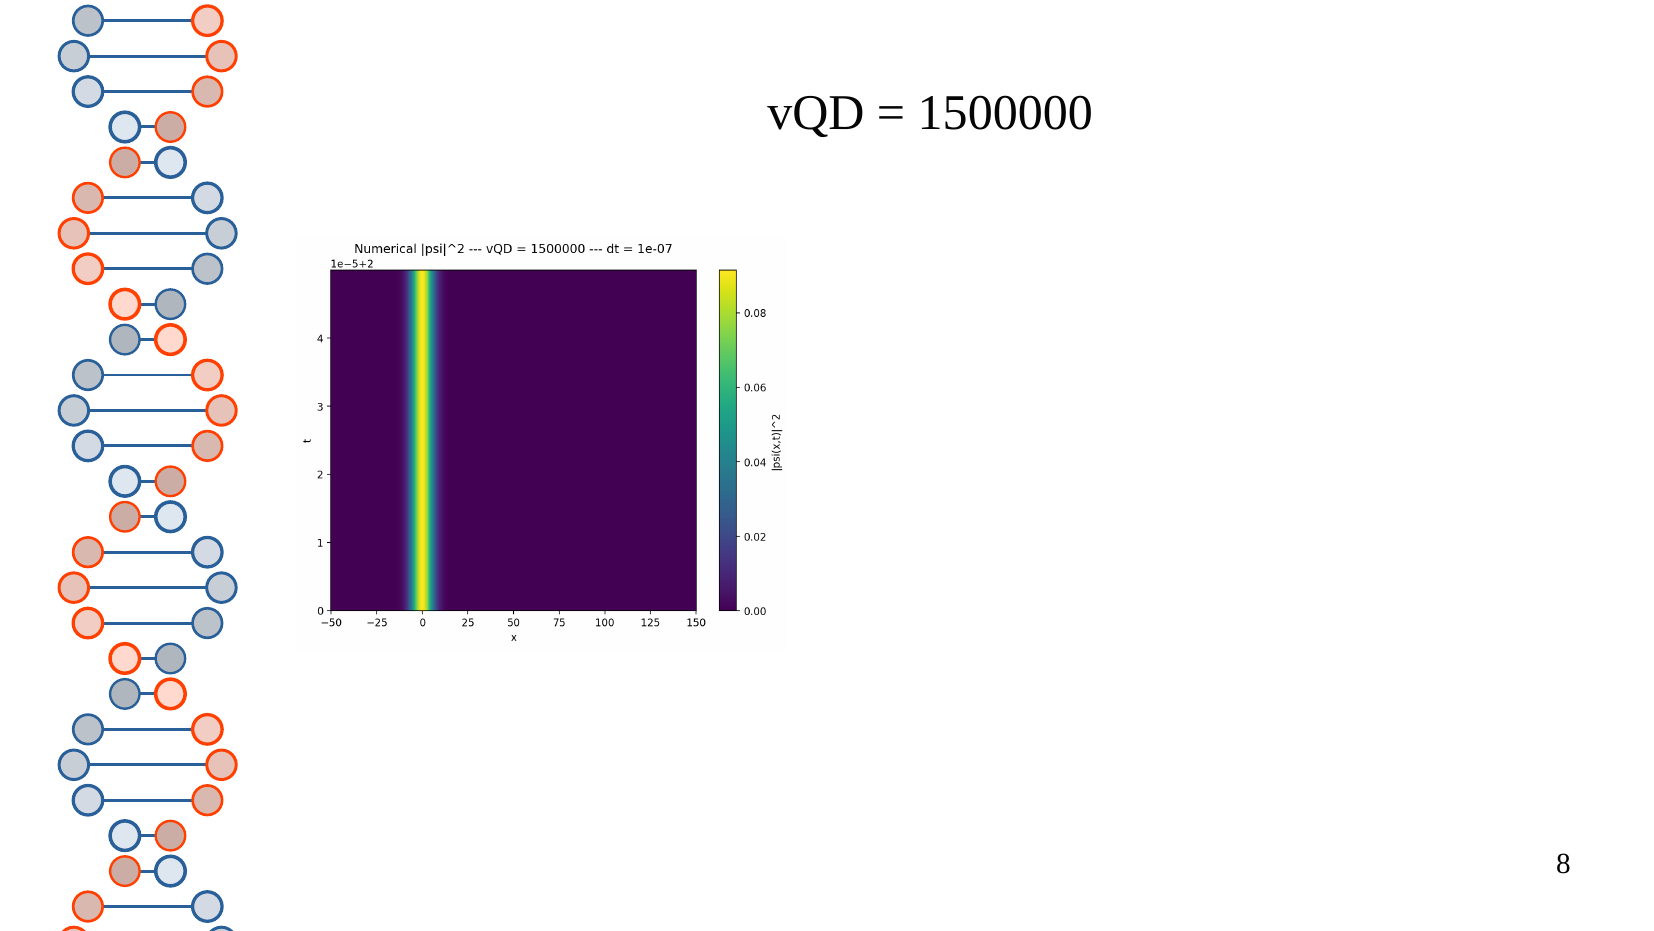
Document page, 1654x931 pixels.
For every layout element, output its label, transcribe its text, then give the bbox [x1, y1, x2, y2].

picture [295, 236, 788, 650]
title vQD = 1500000 [265, 35, 1595, 189]
